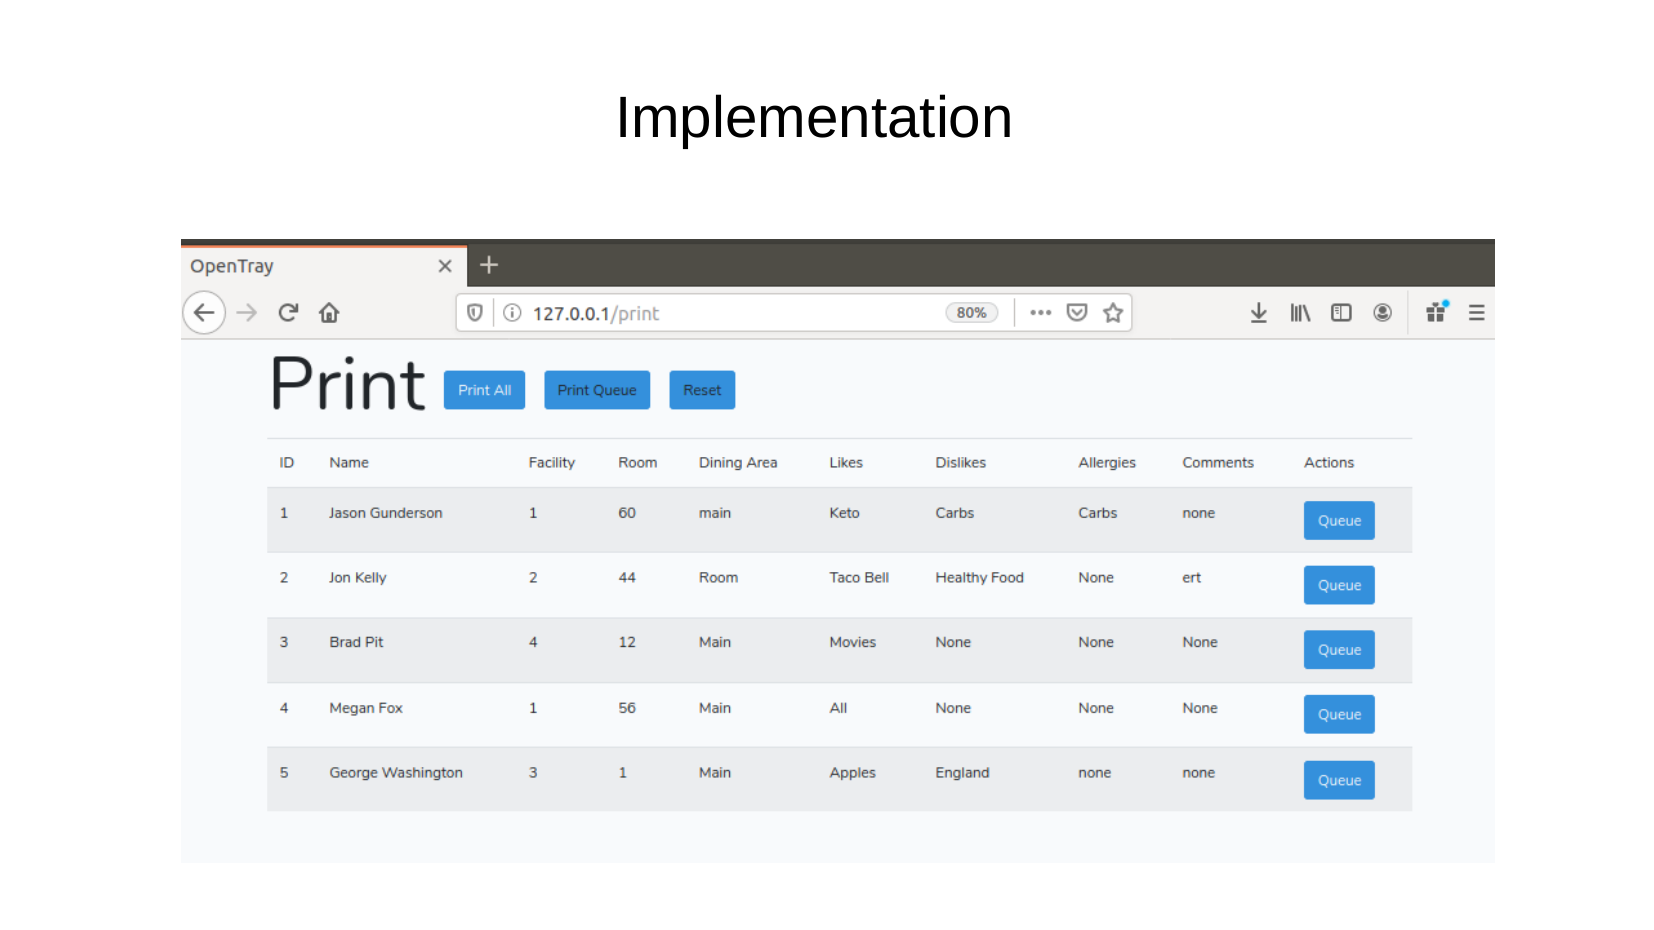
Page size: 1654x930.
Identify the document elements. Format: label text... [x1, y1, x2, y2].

picture [181, 240, 1495, 863]
text_box Implementation [600, 77, 1036, 158]
